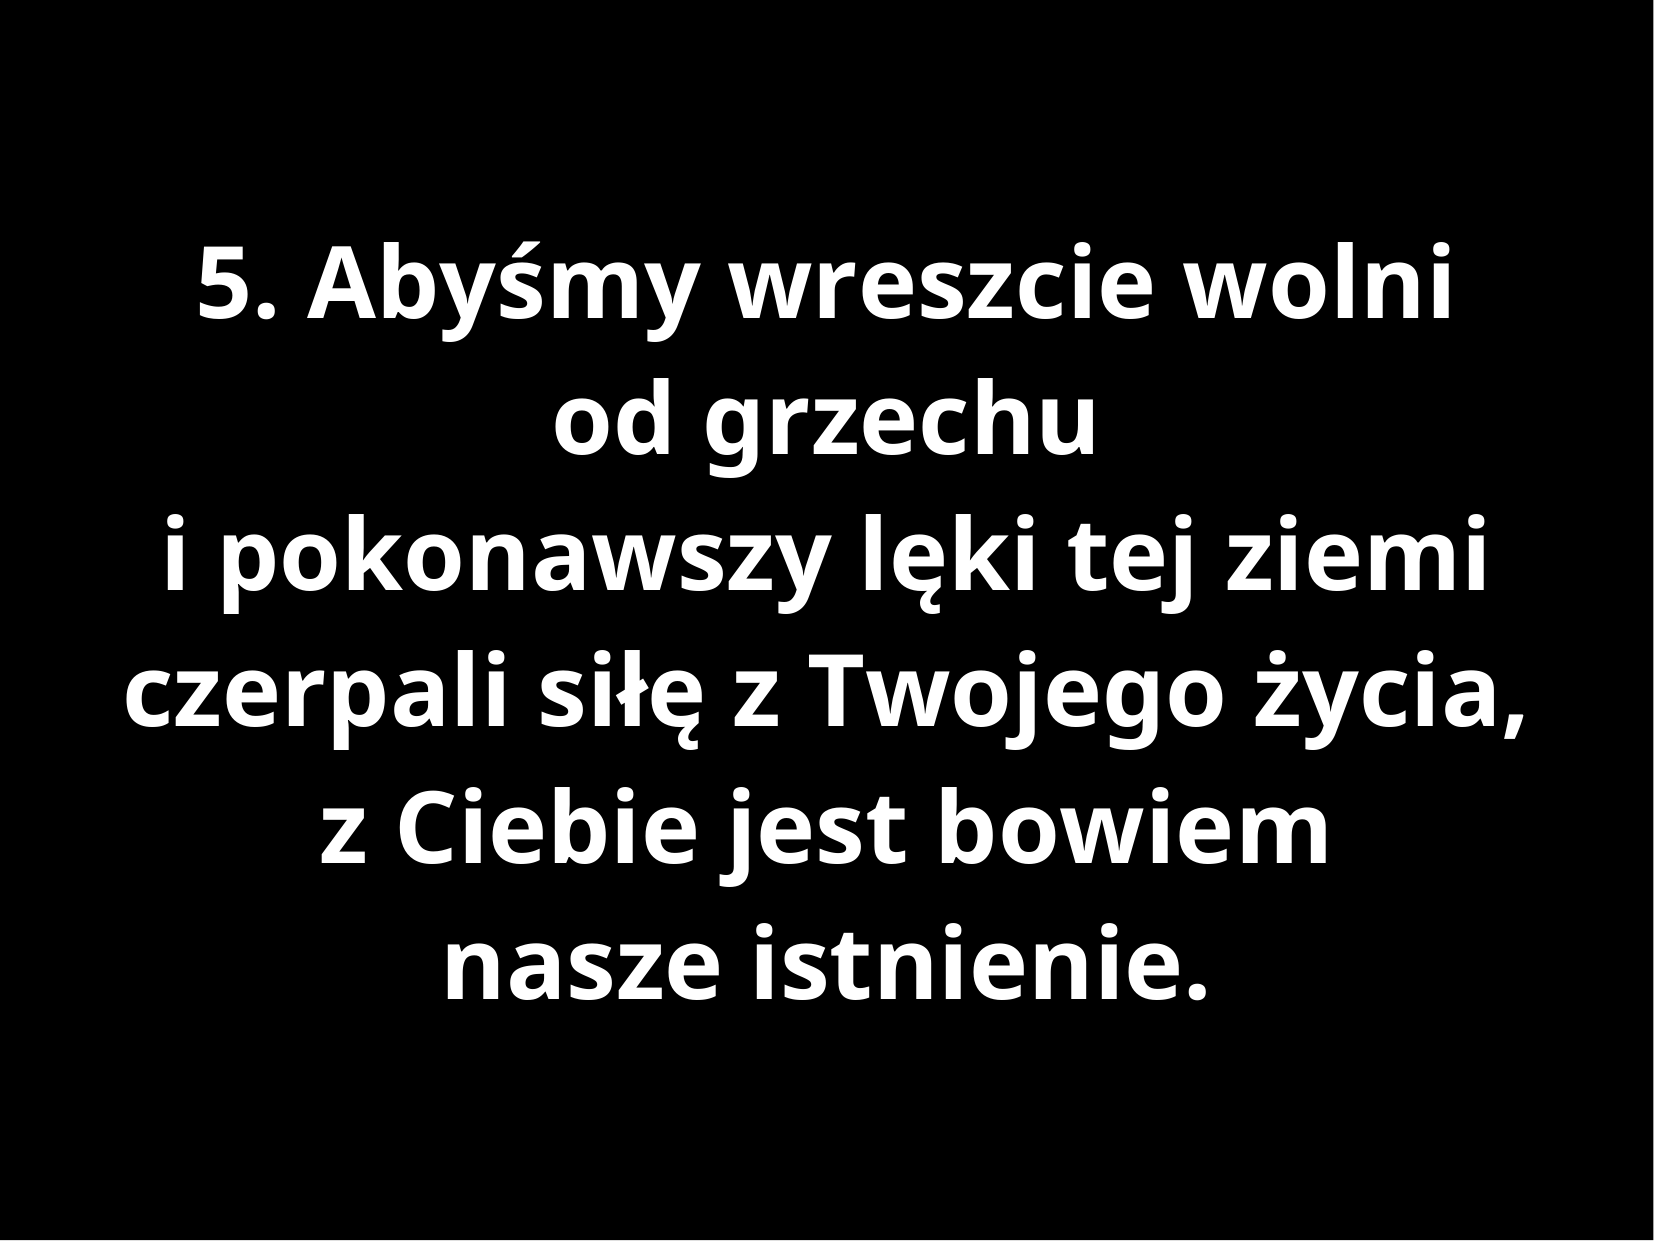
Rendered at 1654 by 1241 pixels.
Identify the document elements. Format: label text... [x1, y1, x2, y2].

title 5. Abyśmy wreszcie wolni od grzechu i pokonawszy lęki tej ziemi czerpali siłę z Twojego życia, z Ciebie jest bowiem nasze istnienie. [0, 0, 1654, 1241]
